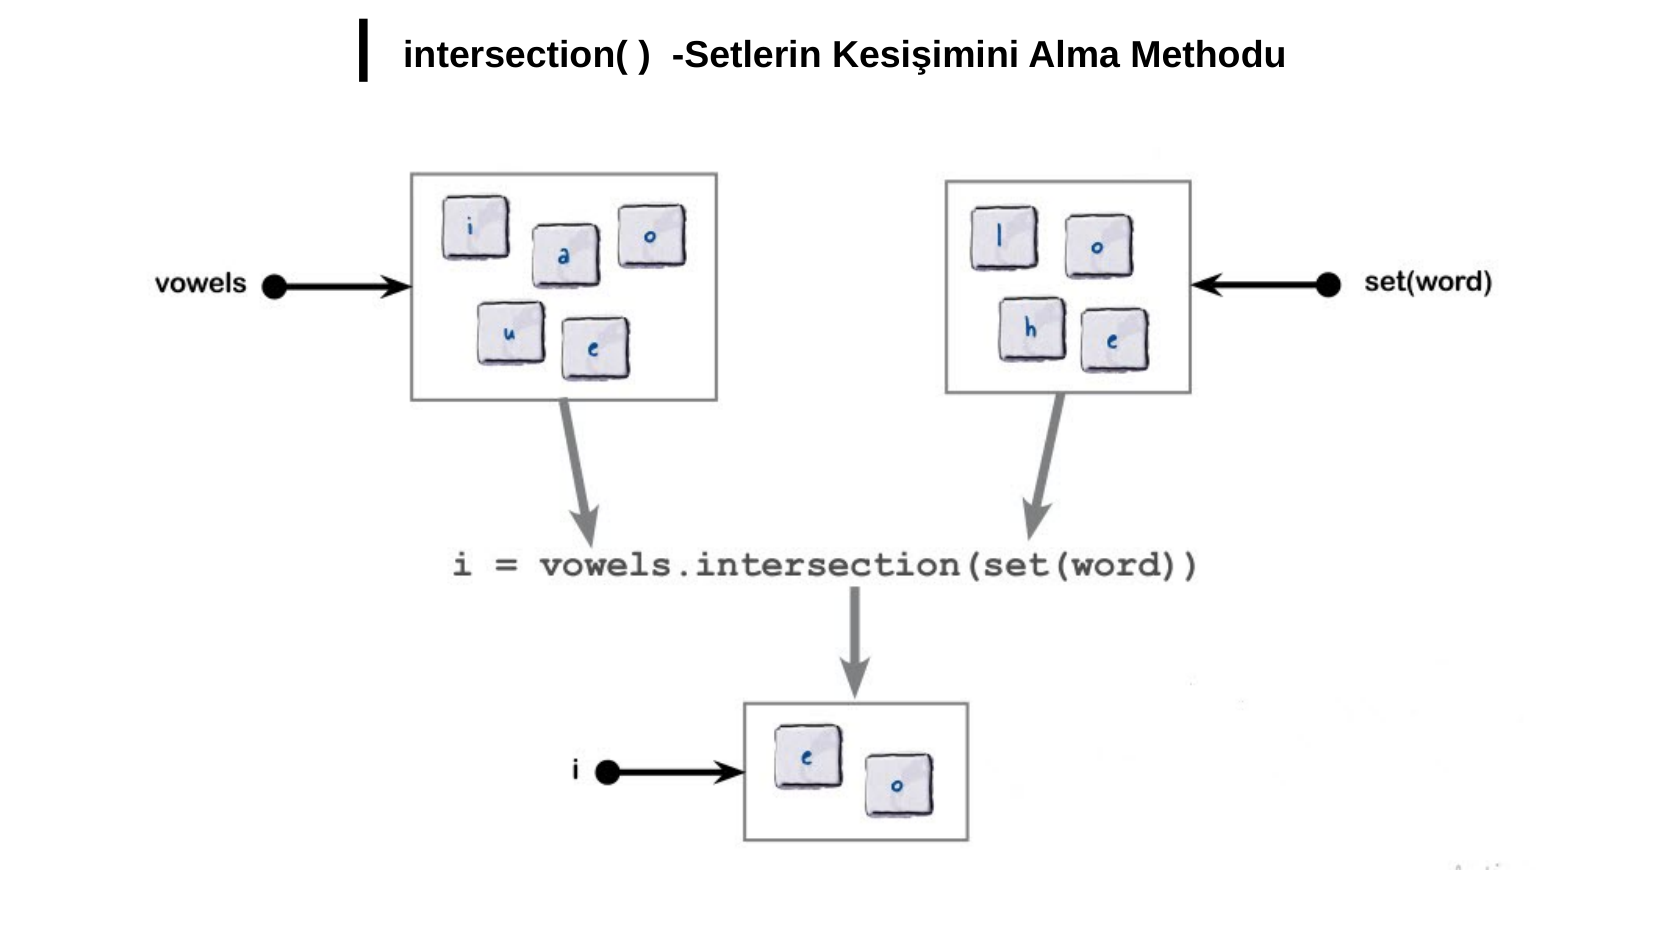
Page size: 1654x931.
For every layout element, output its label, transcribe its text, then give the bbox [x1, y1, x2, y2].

title | intersection( ) -Setlerin Kesişimini Alma Methodu [76, 0, 1565, 89]
picture [110, 147, 1536, 870]
